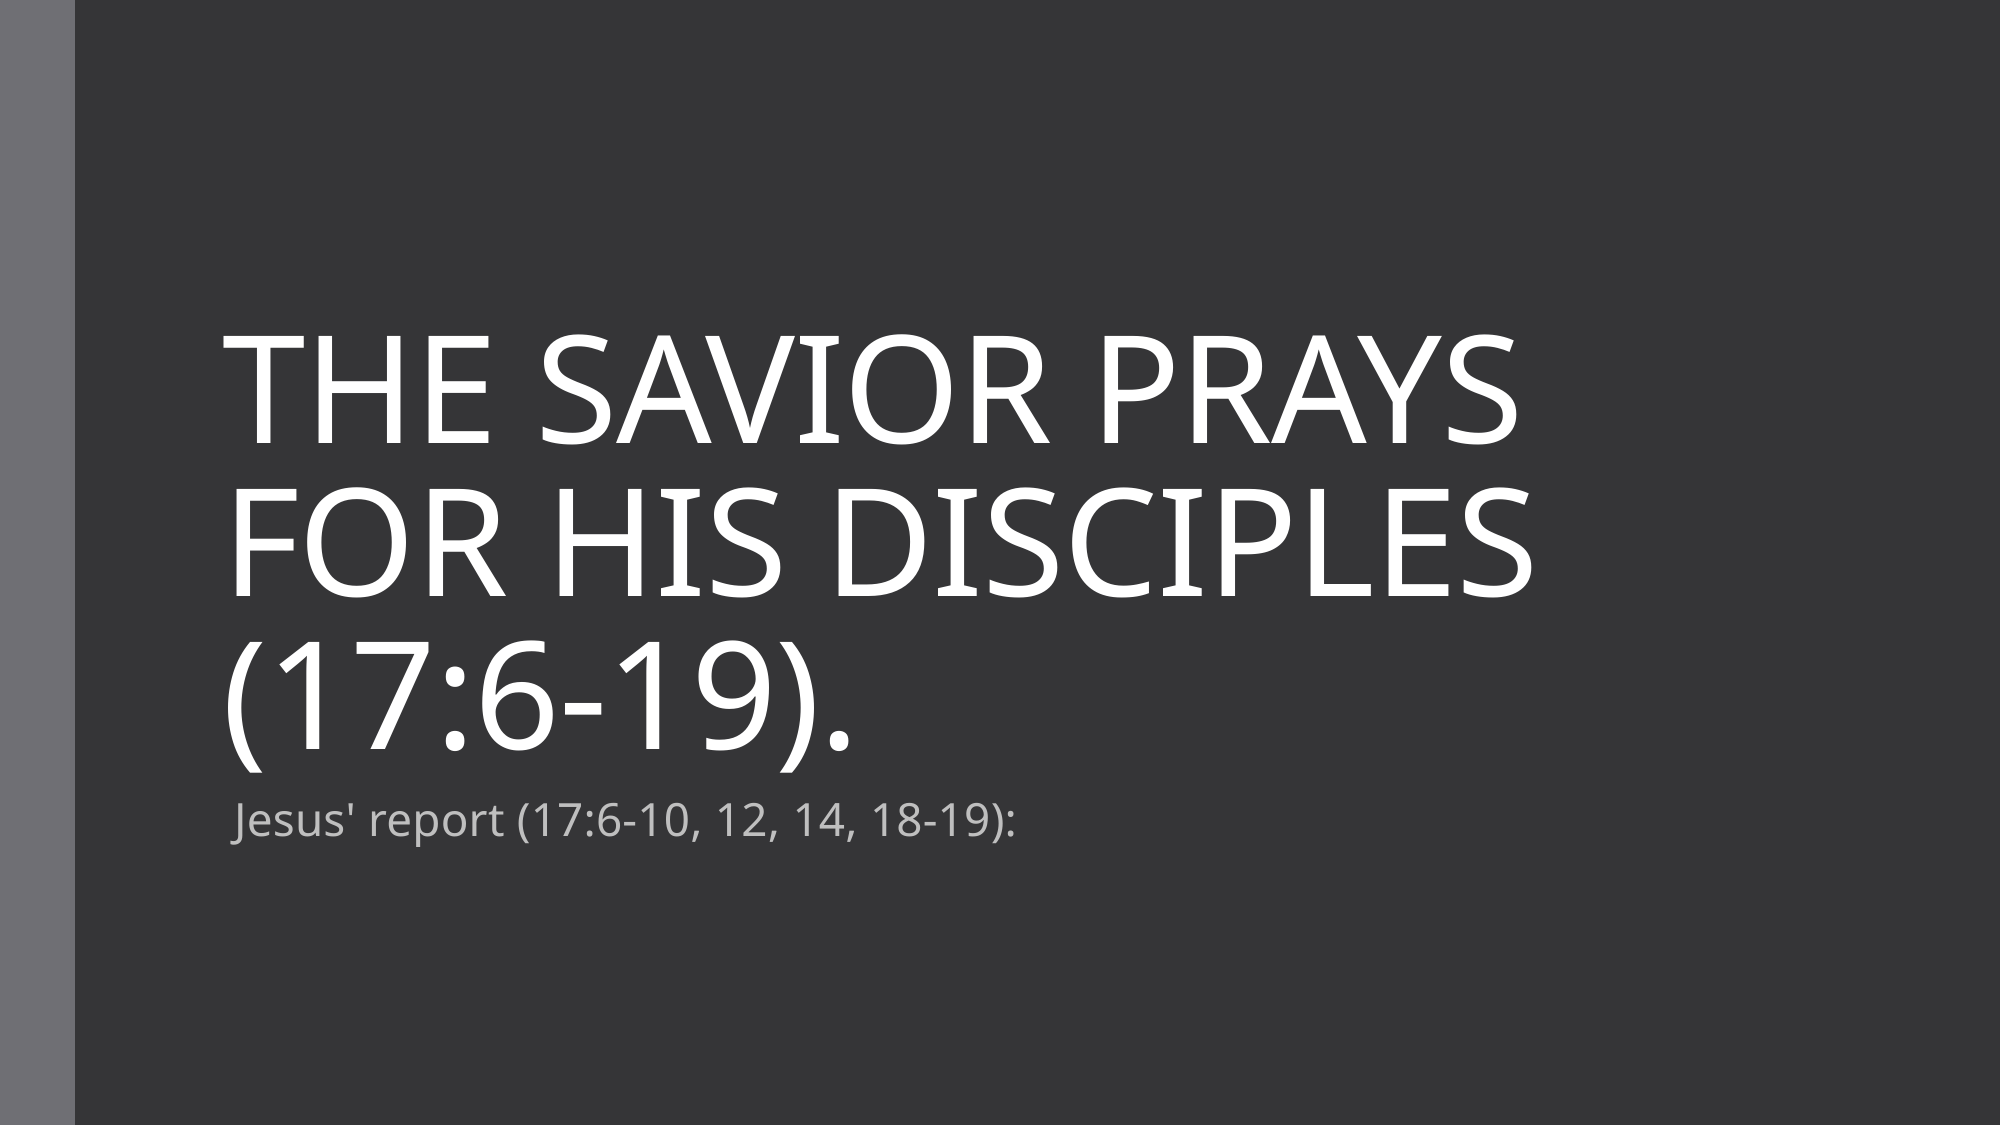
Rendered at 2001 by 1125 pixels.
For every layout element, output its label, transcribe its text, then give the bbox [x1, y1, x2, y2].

subtitle Jesus' report (17:6-10, 12, 14, 18-19): [206, 787, 1752, 1066]
title THE SAVIOR PRAYS FOR HIS DISCIPLES (17:6-19). [206, 124, 1752, 787]
